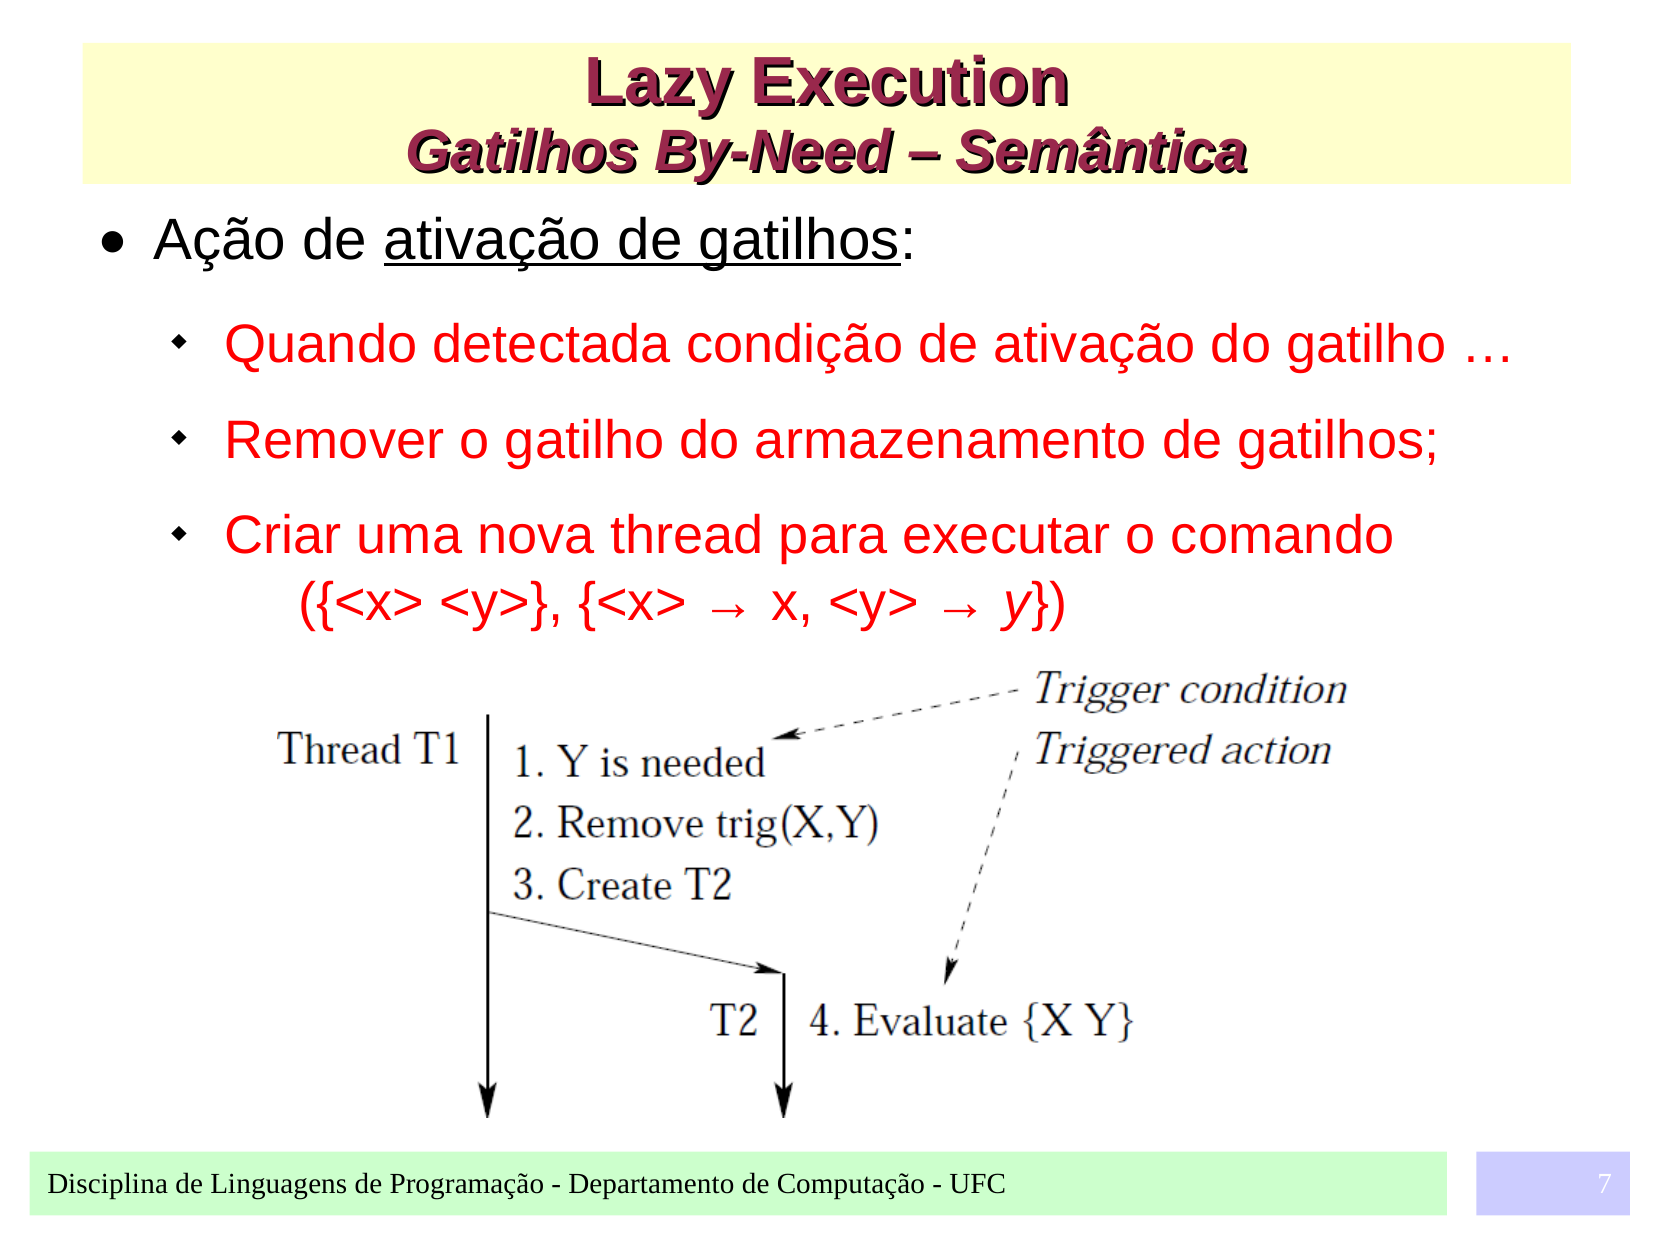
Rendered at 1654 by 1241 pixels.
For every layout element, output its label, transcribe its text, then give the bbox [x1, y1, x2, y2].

picture [277, 667, 1352, 1118]
title Lazy Execution Gatilhos By-Need – Semântica [82, 42, 1571, 184]
list Ação de ativação de gatilhos: Quando detectada condição de ativação do gatilho … Remover o gatilho do armazenamento de gatilhos; Criar uma nova thread para executar o comando ({<x> <y>}, {<x> → x, <y> → y}) [82, 206, 1571, 1137]
